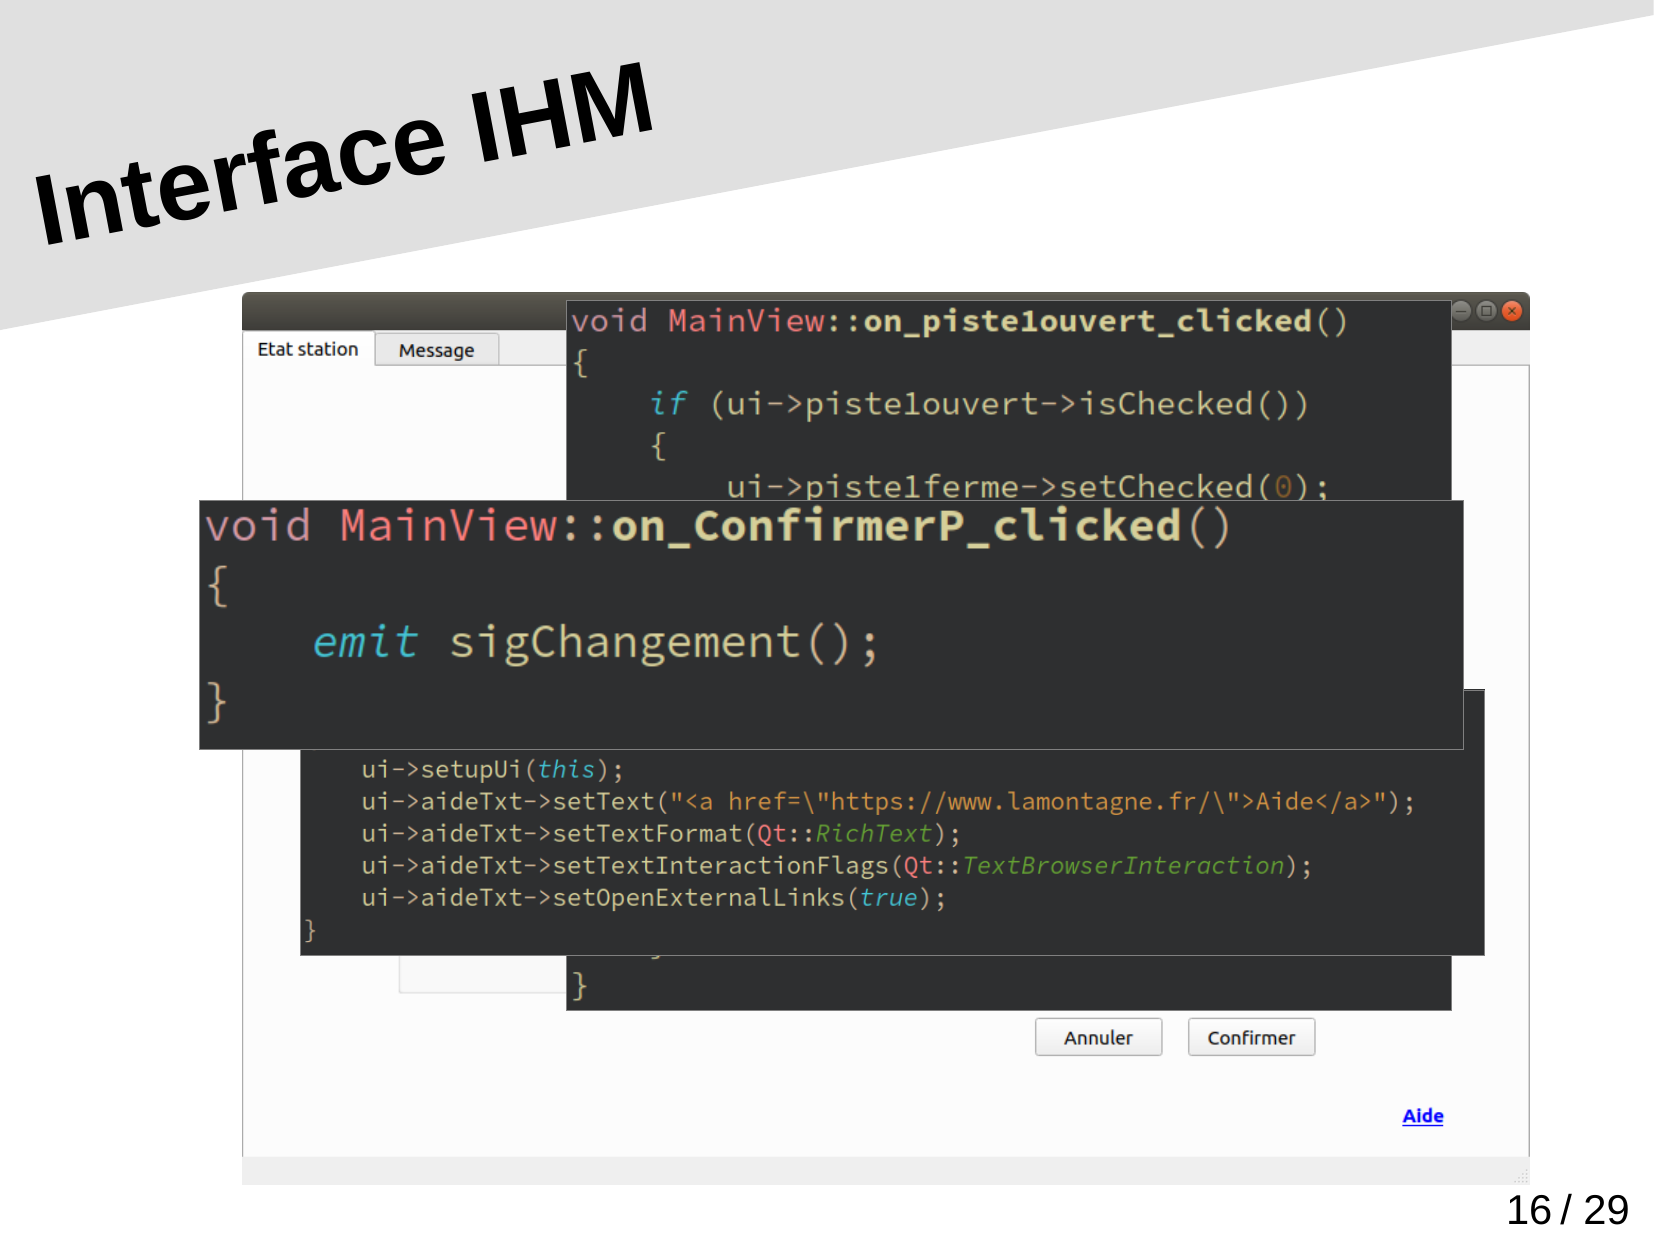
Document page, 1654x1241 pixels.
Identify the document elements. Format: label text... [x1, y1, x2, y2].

title Interface IHM [16, 0, 1518, 315]
text_box [1395, 1100, 1456, 1131]
text_box [1185, 1020, 1321, 1066]
picture [199, 292, 1530, 1185]
